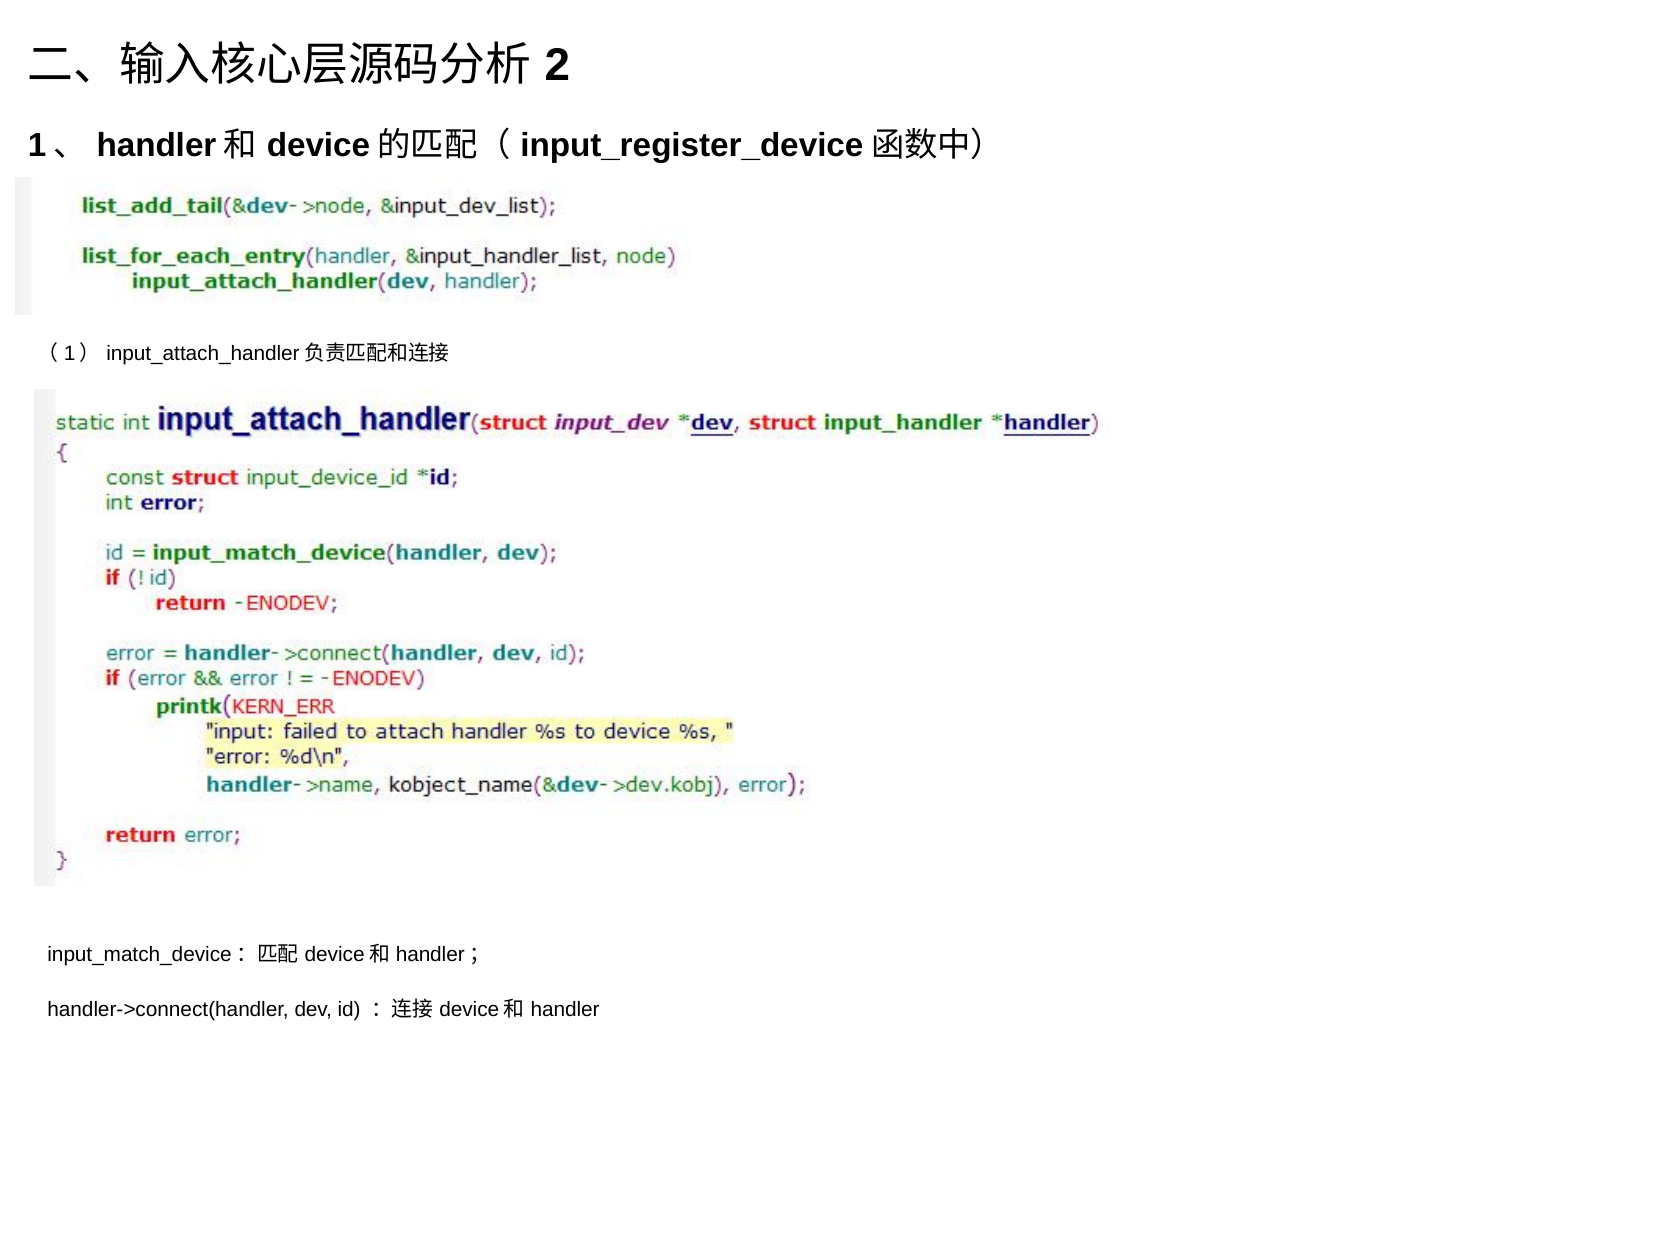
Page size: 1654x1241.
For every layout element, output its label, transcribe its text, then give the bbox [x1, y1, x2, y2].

text_box 二、输入核心层源码分析2 1、handler和device的匹配（input_register_device函数中） [13, 19, 1021, 226]
text_box input_match_device：匹配device和handler； handler->connect(handler, dev, id) ：连接device和handler [32, 930, 616, 1080]
text_box （1）input_attach_handler负责匹配和连接 [22, 329, 466, 376]
picture [34, 389, 1231, 886]
picture [15, 177, 1148, 316]
